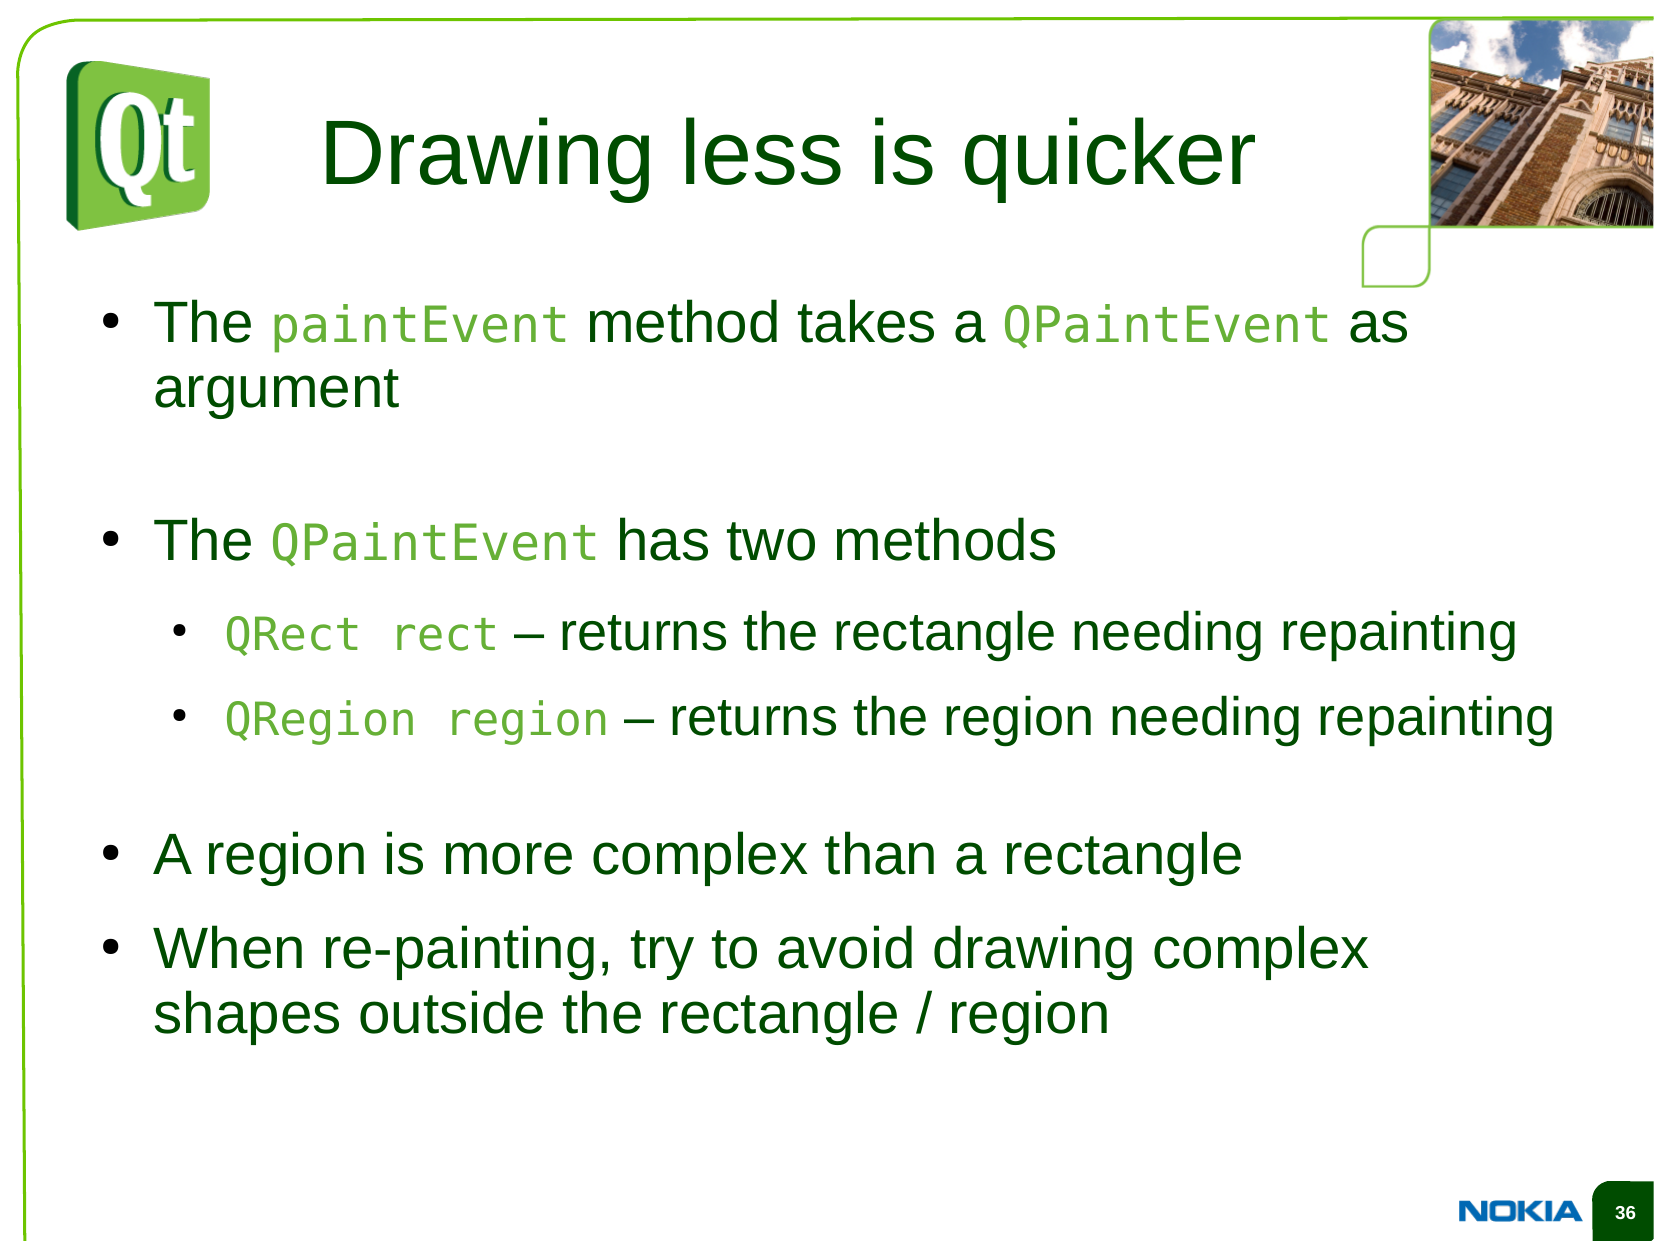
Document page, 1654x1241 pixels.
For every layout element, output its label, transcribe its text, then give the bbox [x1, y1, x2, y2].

title Drawing less is quicker [251, 49, 1327, 257]
picture [1459, 1200, 1583, 1222]
picture [66, 61, 210, 231]
list The paintEvent method takes a QPaintEvent as argument The QPaintEvent has two methods QRect rect – returns the rectangle needing repainting QRegion region – returns the region needing repainting A region is more complex than a rectangle When re-painting, try to avoid drawing complex shapes outside the rectangle / region [82, 290, 1571, 1094]
picture [1338, 7, 1654, 308]
